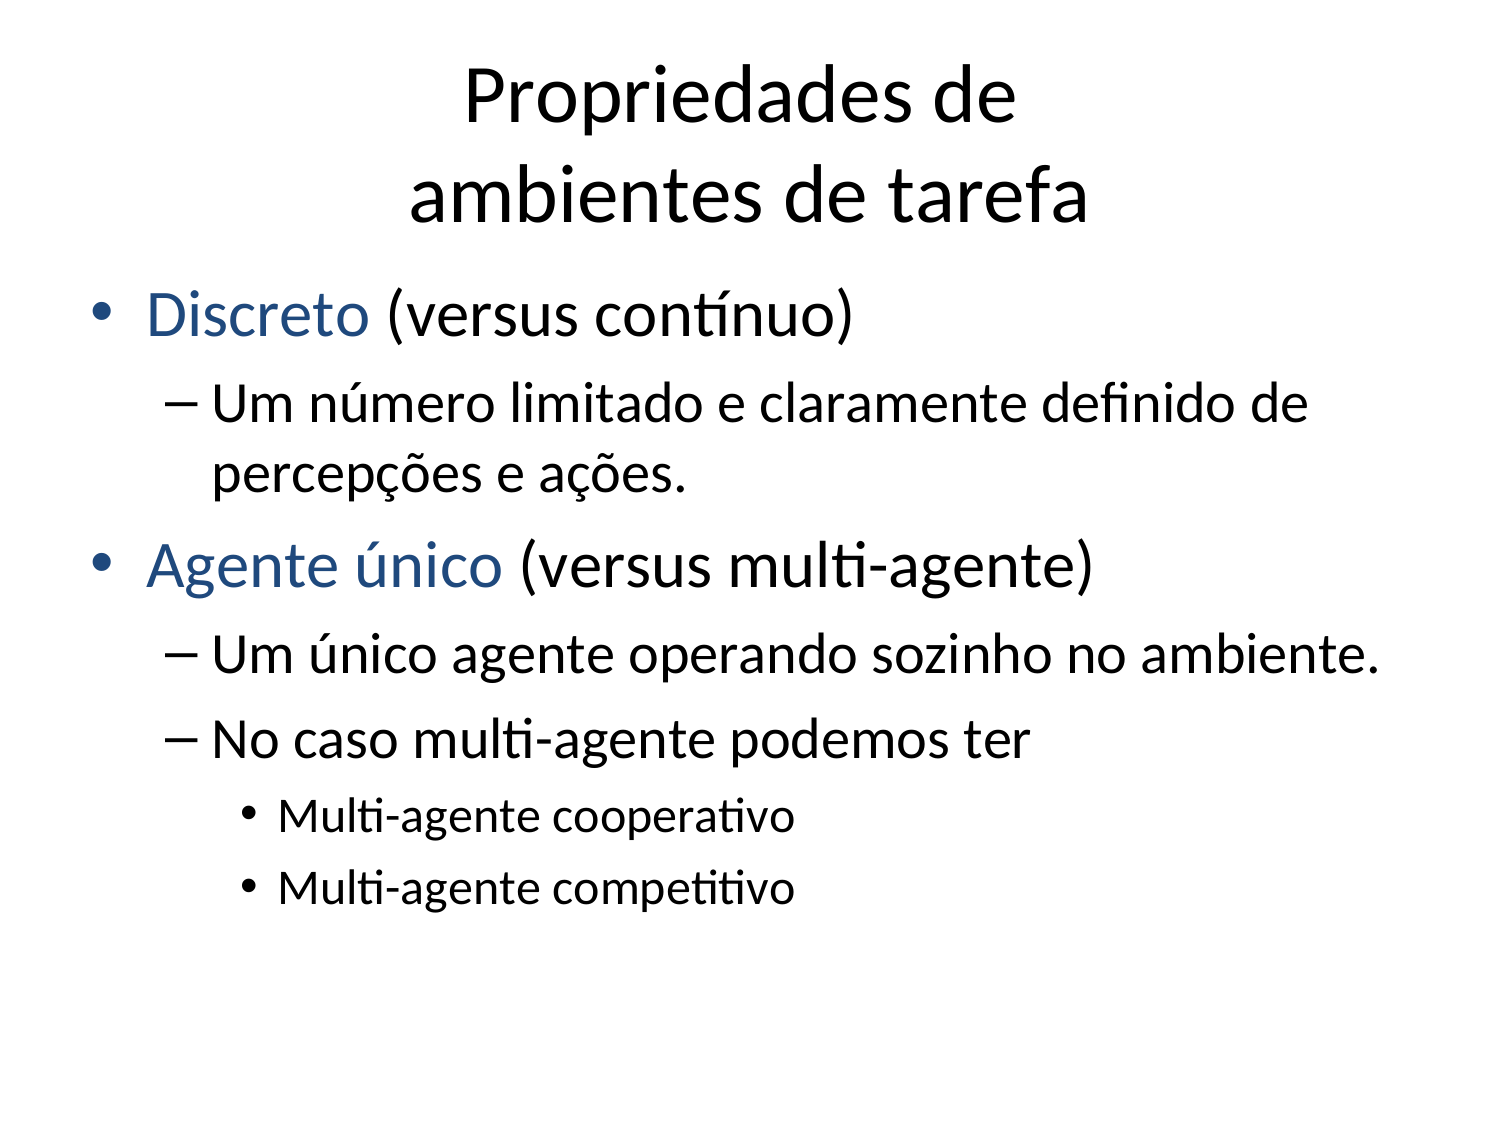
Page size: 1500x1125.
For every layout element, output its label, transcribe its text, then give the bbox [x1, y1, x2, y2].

list Discreto (versus contínuo) Um número limitado e claramente definido de percepções e ações. Agente único (versus multi-agente) Um único agente operando sozinho no ambiente. No caso multi-agente podemos ter Multi-agente cooperativo Multi-agente competitivo [75, 262, 1426, 1005]
title Propriedades de ambientes de tarefa [75, 31, 1426, 247]
